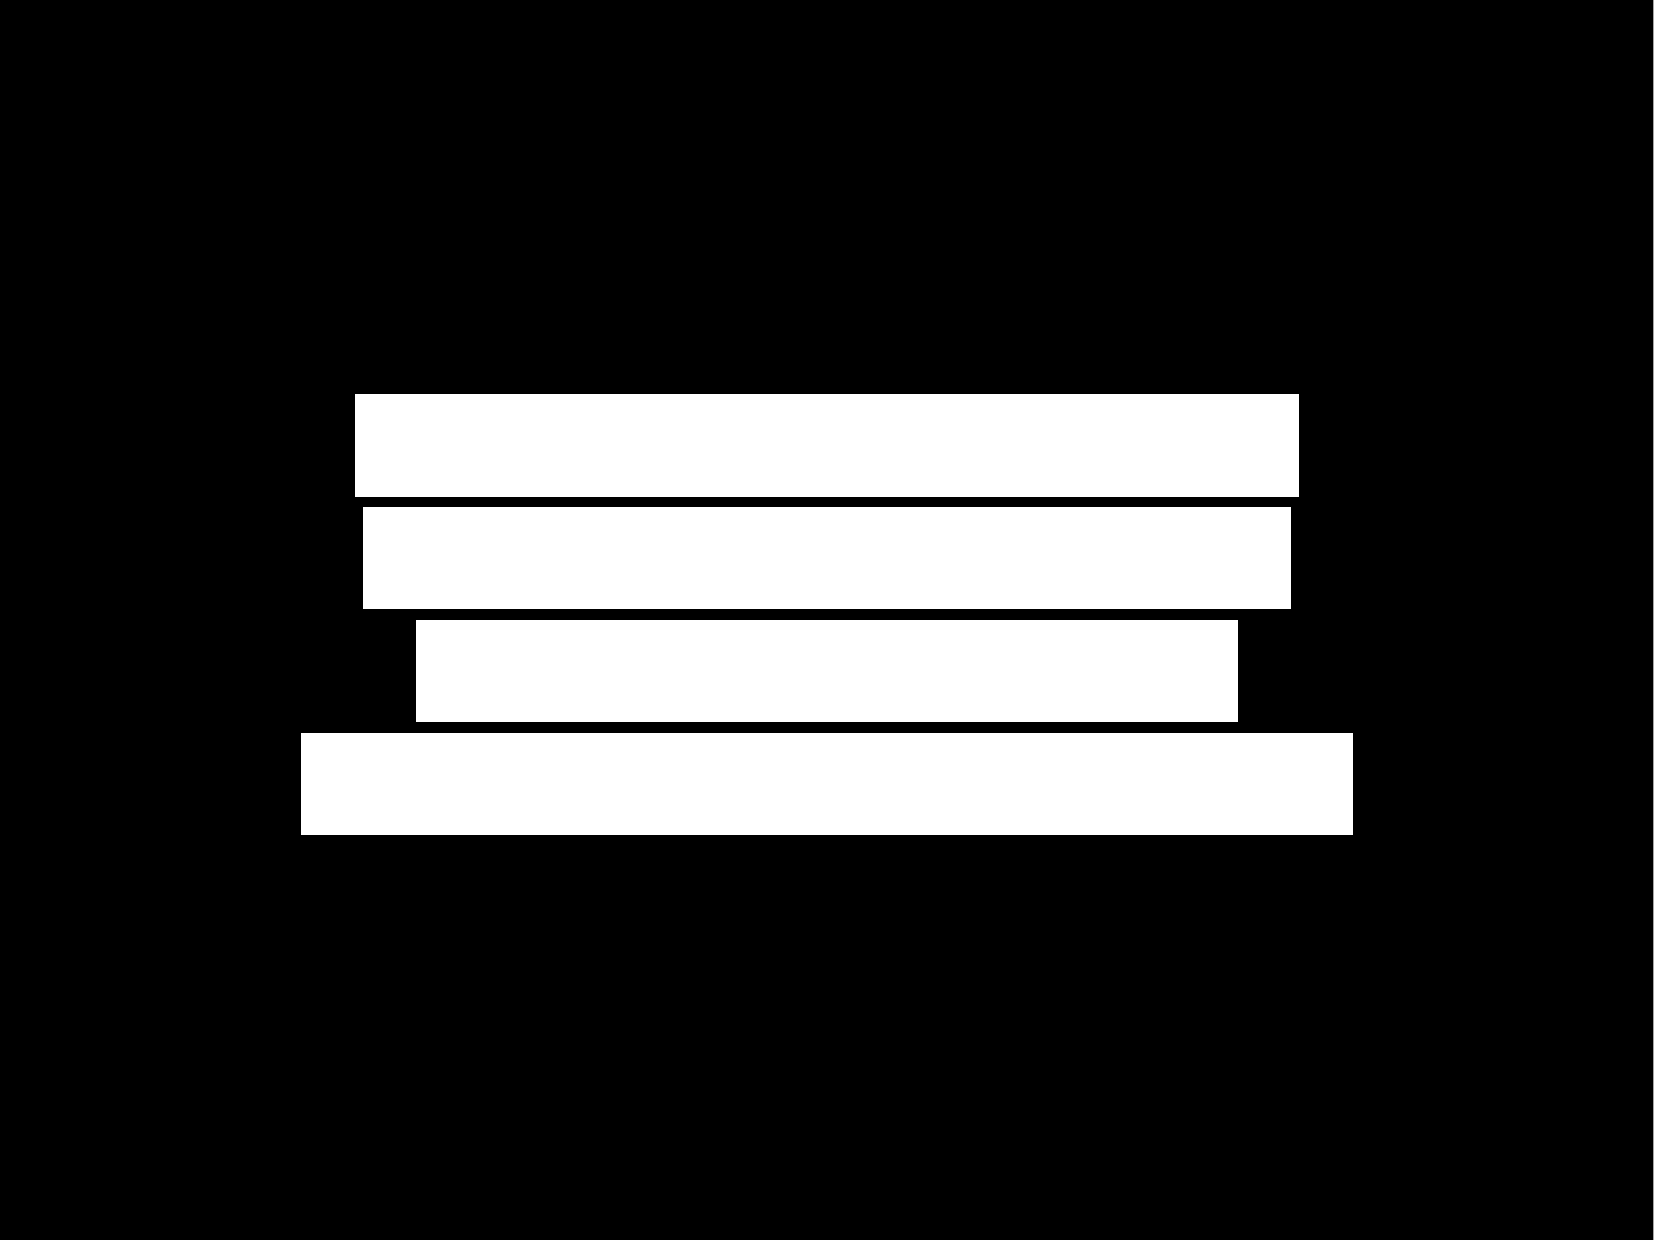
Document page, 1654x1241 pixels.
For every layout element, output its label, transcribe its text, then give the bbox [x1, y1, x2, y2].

subtitle Pra sempre Exaltado É Pra sempre Adorado É Pra sempre Ele vive Ressuscitou, Ressuscitou [82, 49, 1571, 1170]
